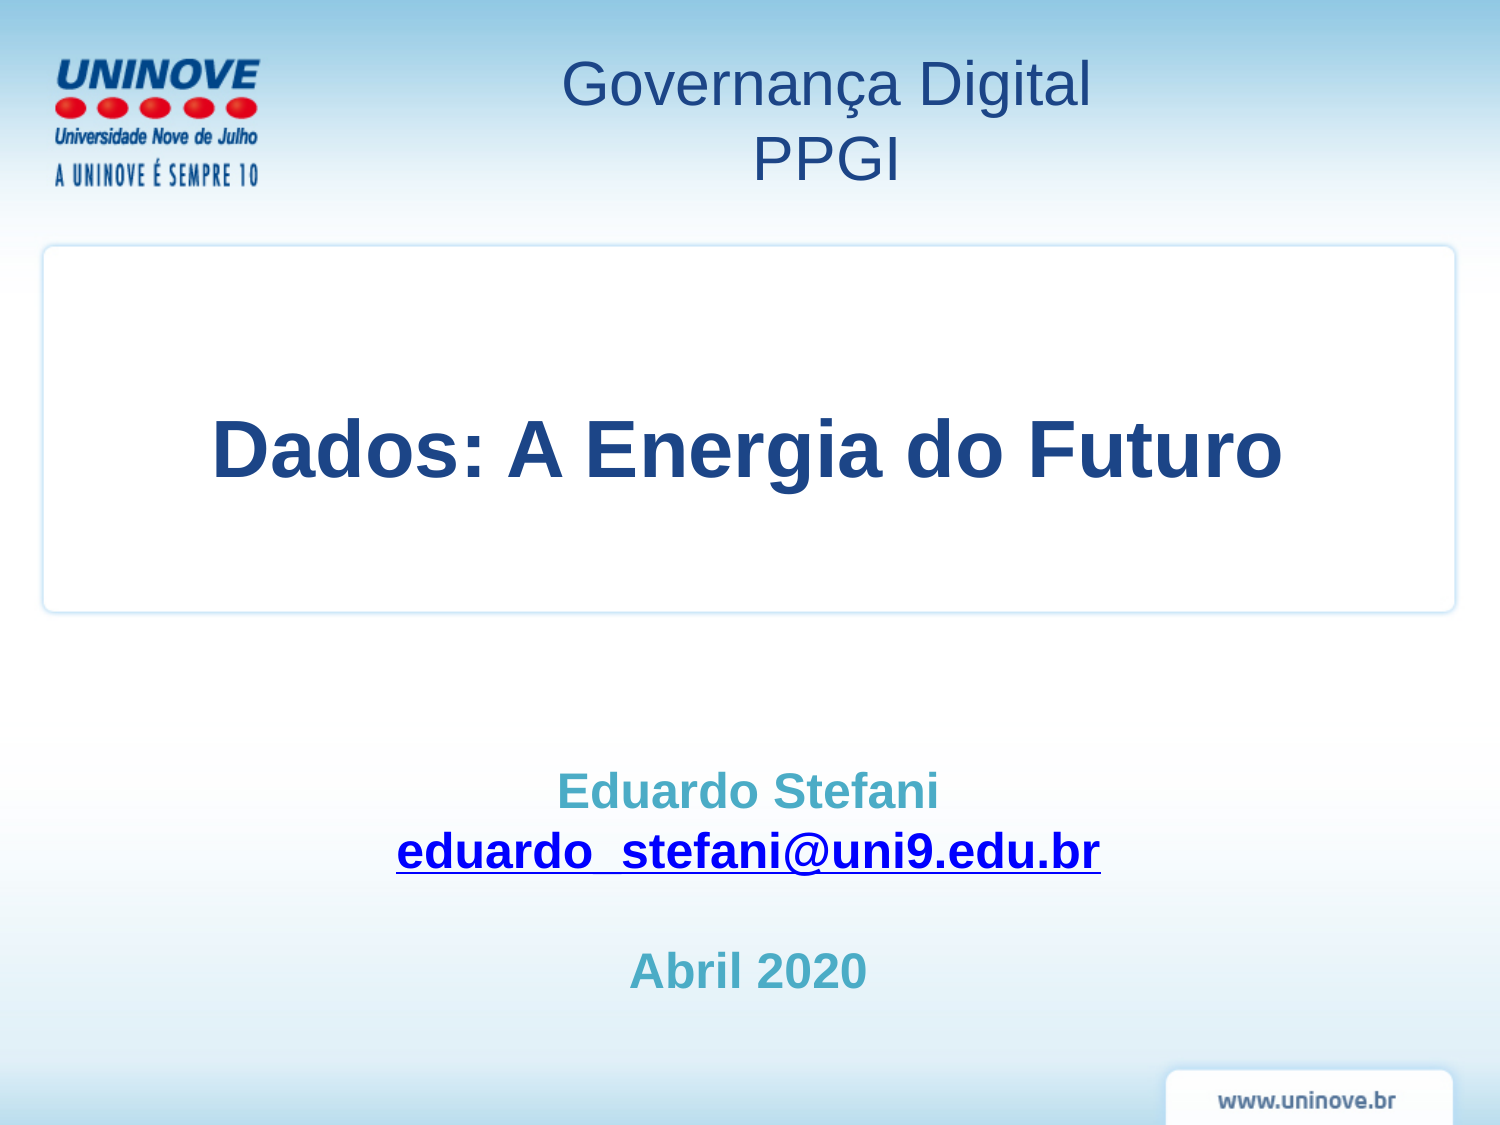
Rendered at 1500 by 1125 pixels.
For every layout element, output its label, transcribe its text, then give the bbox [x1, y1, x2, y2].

text_box Governança Digital PPGI [276, 35, 1379, 212]
text_box Eduardo Stefani eduardo_stefani@uni9.edu.br Abril 2020 [354, 743, 1143, 872]
text_box Dados: A Energia do Futuro [62, 348, 1434, 501]
picture [0, 0, 1500, 1125]
